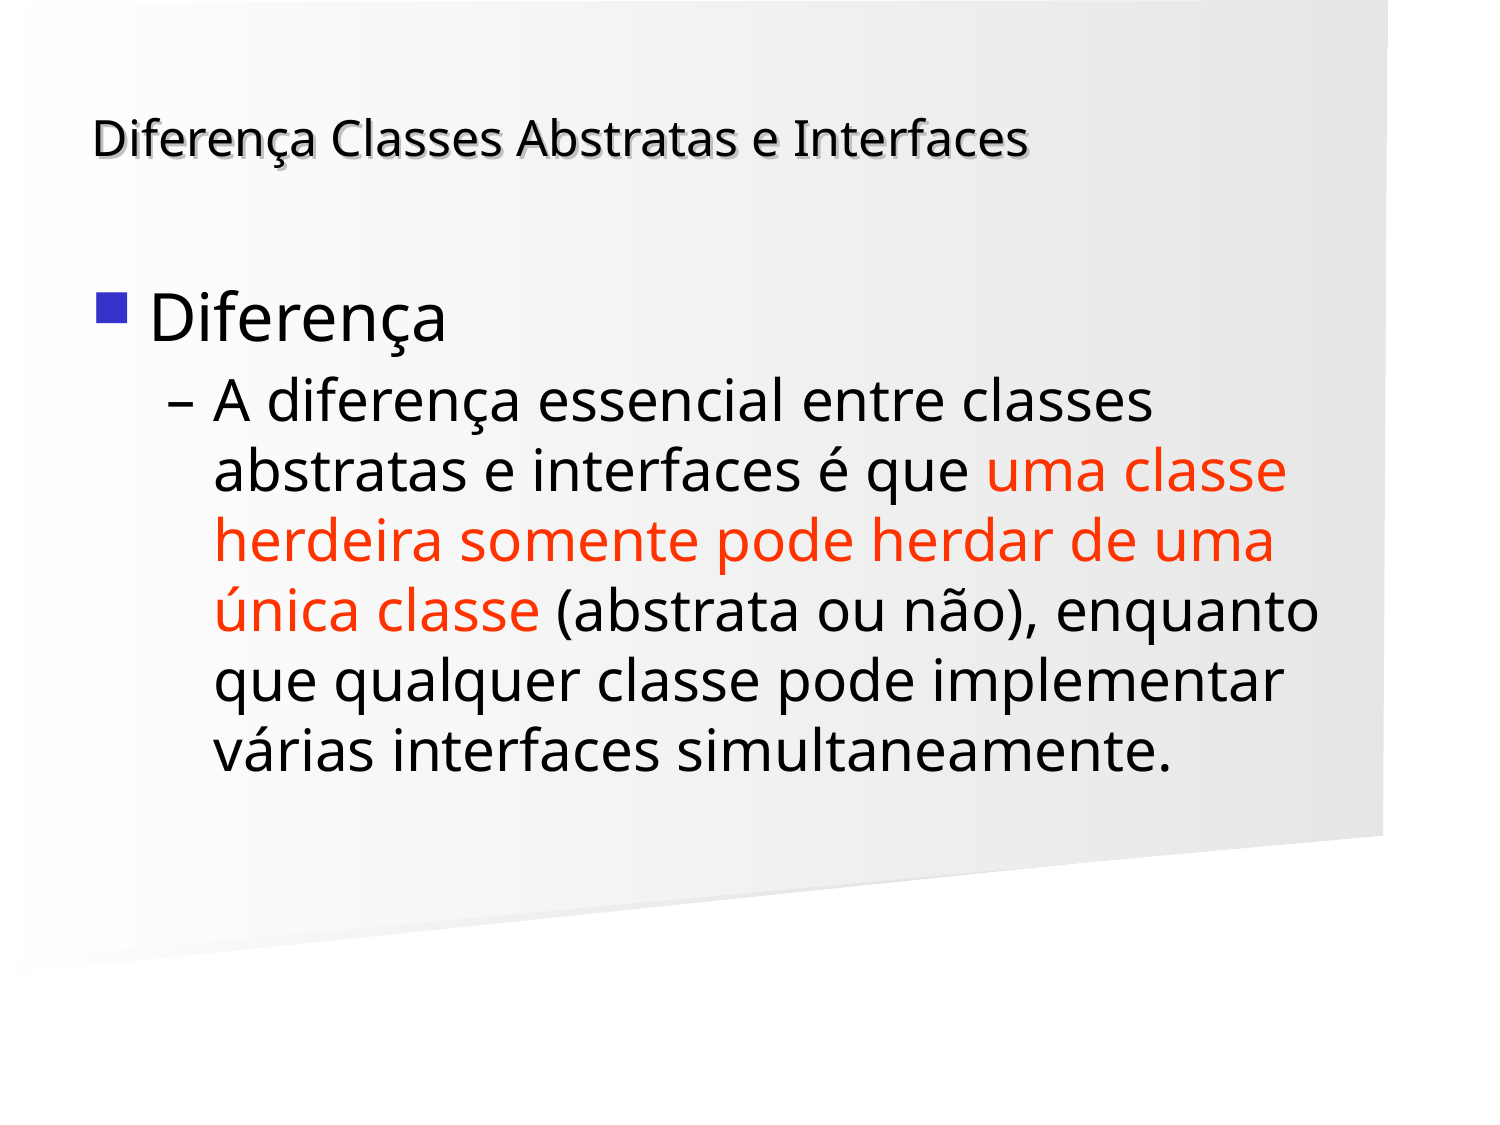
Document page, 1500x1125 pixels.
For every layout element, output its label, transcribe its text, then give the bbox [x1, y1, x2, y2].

title Diferença Classes Abstratas e Interfaces [76, 42, 1427, 231]
list Diferença A diferença essencial entre classes abstratas e interfaces é que uma classe herdeira somente pode herdar de uma única classe (abstrata ou não), enquanto que qualquer classe pode implementar várias interfaces simultaneamente. [76, 267, 1427, 1005]
